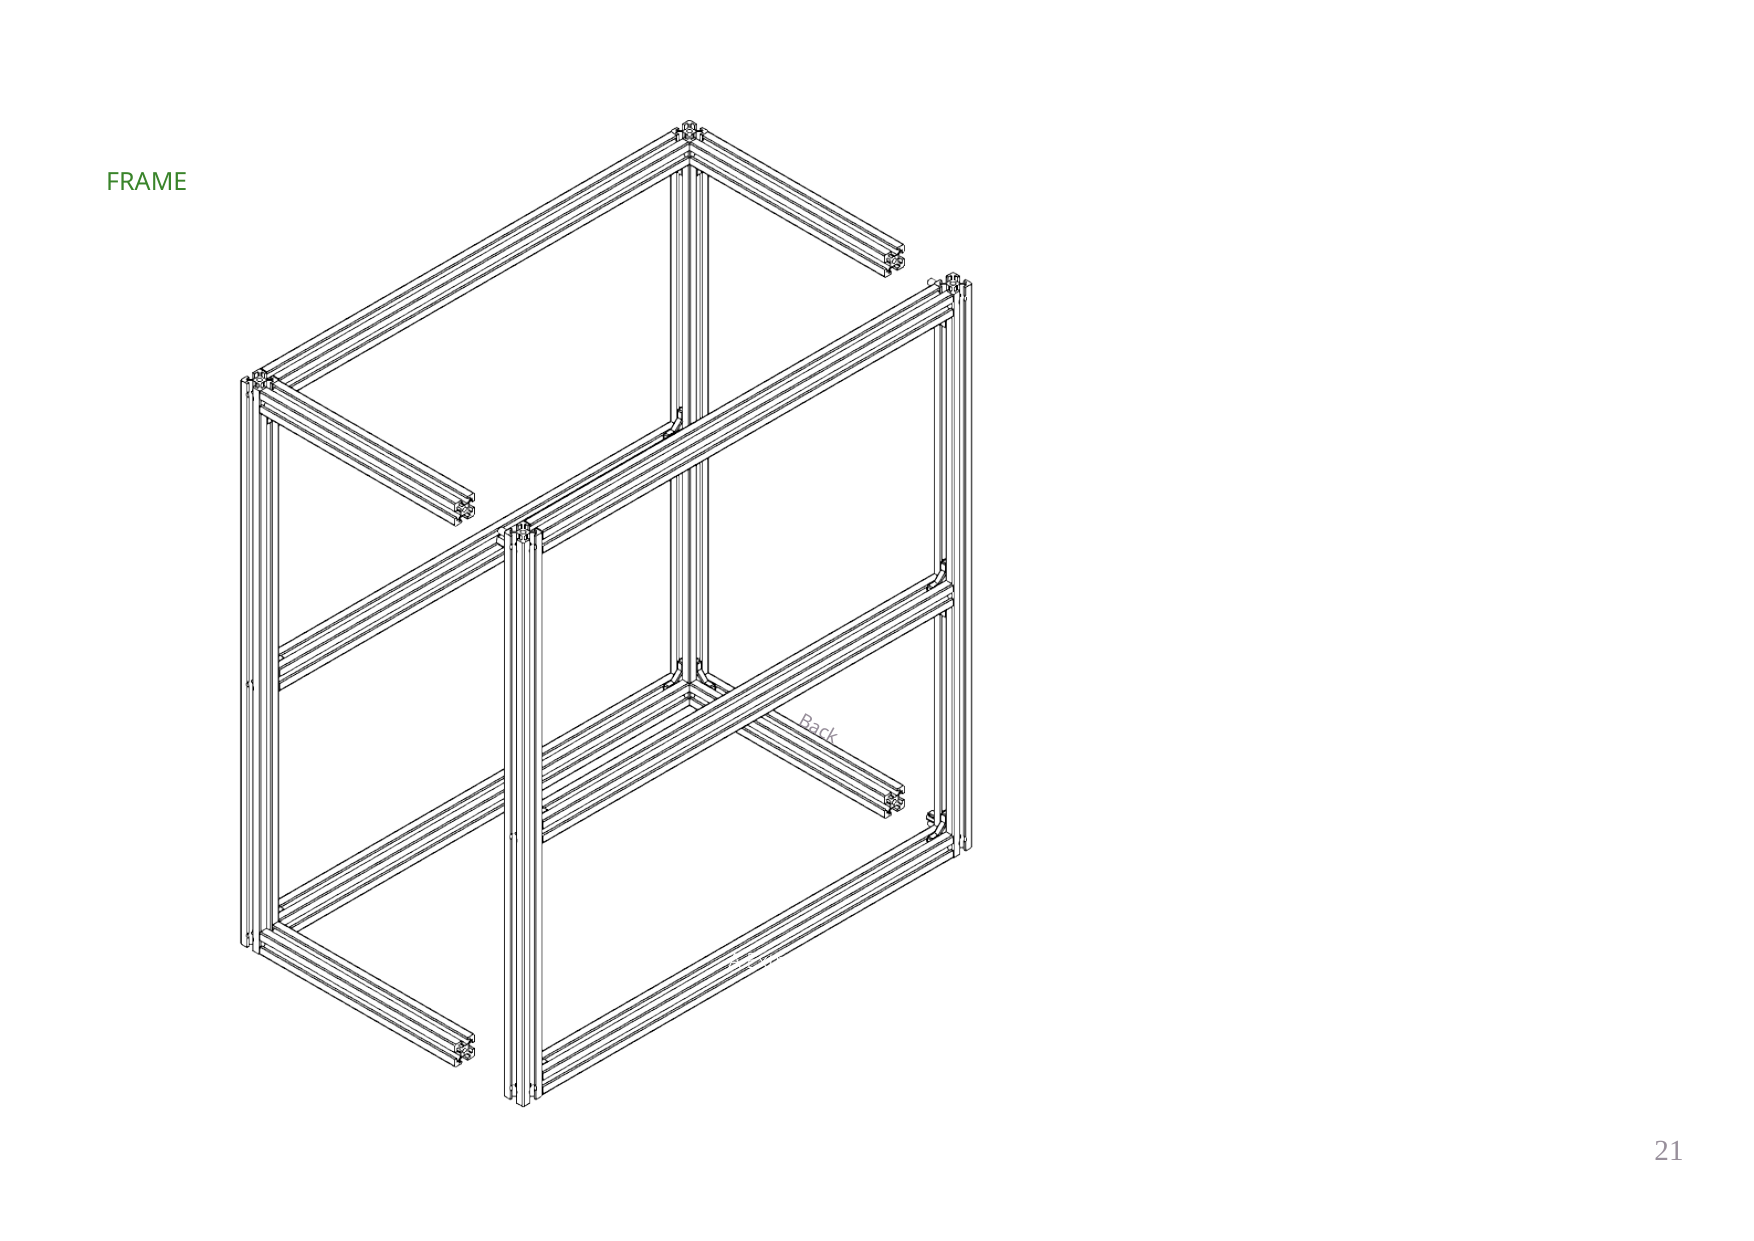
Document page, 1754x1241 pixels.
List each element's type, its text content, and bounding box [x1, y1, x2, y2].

picture [0, 35, 1754, 1229]
text_box Back [767, 693, 867, 786]
text_box FRAME [91, 156, 668, 206]
text_box A Extrusion [728, 946, 837, 975]
